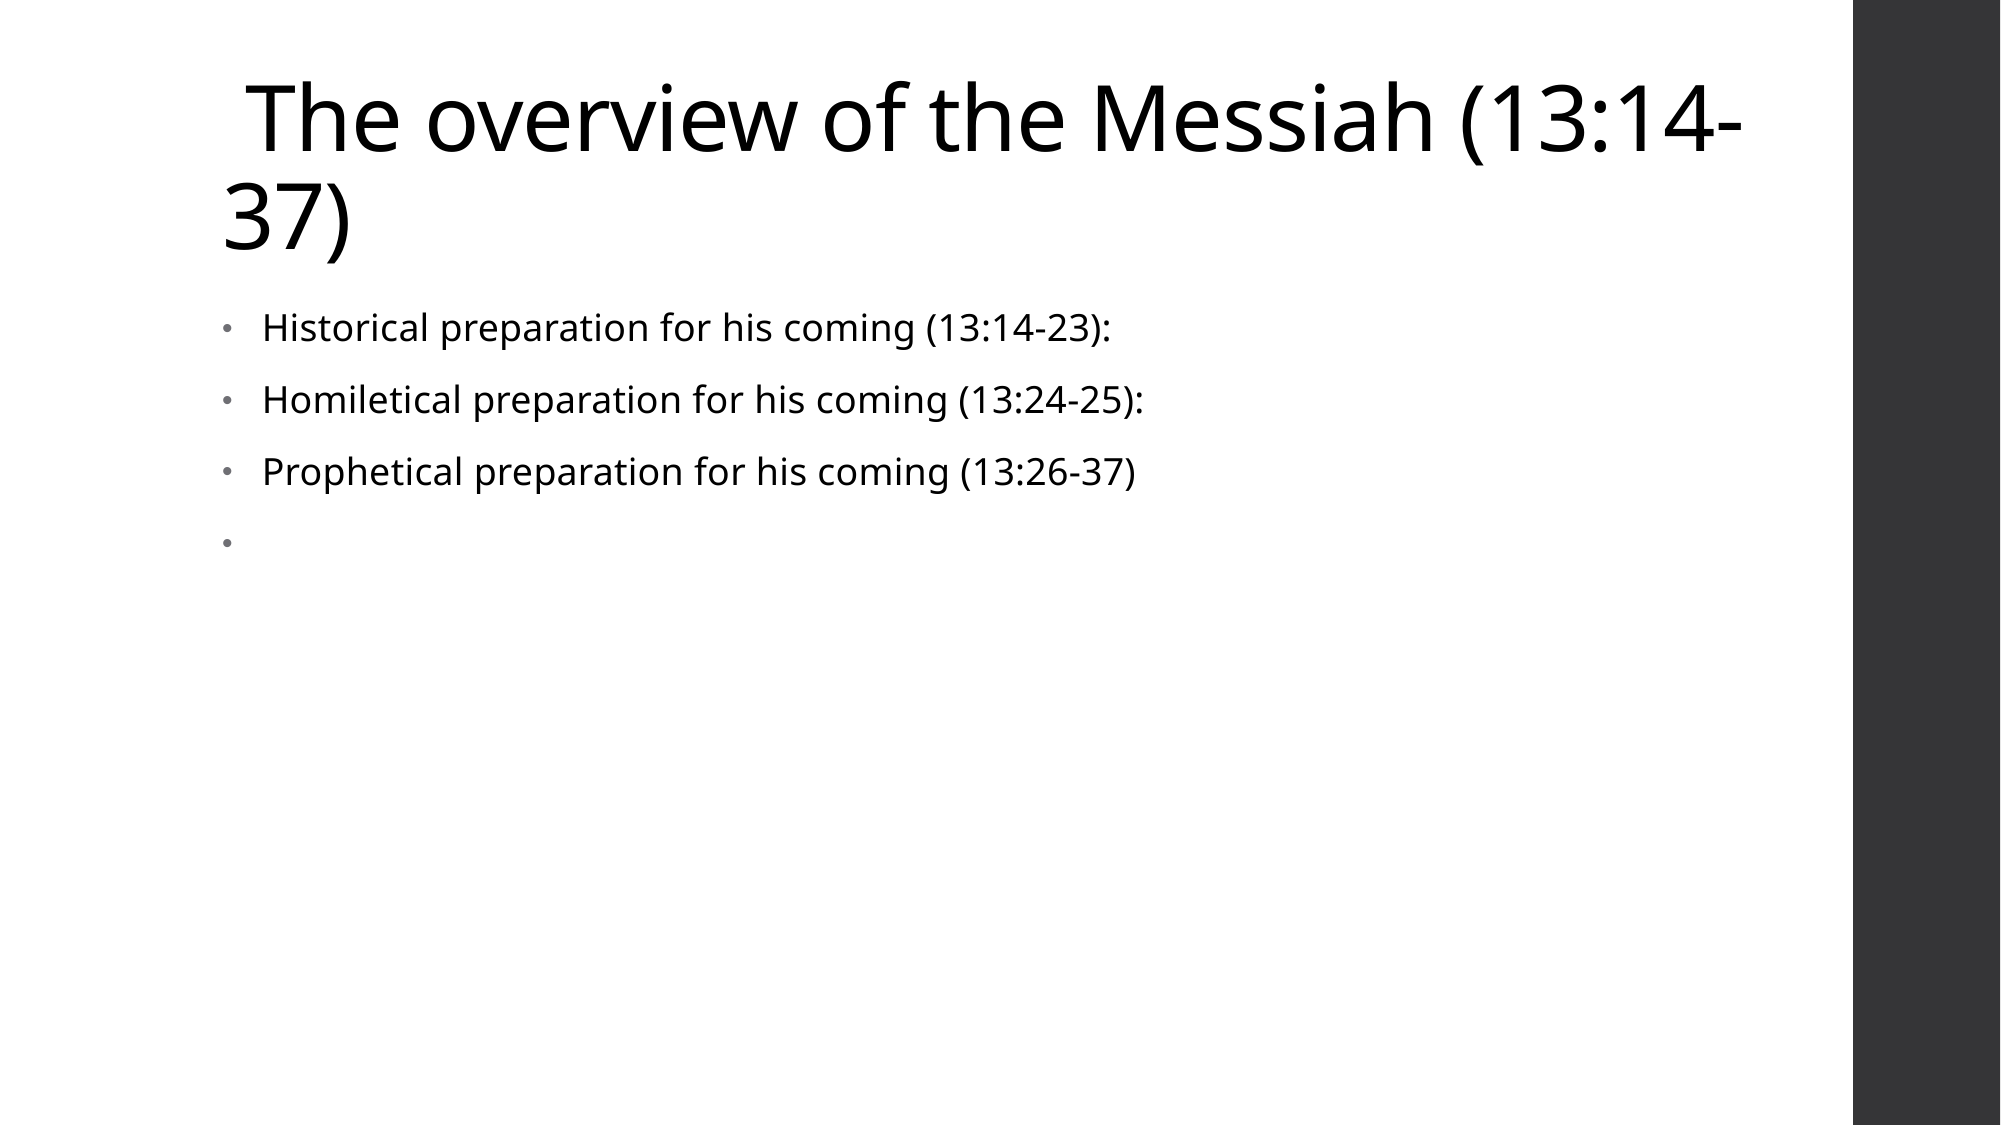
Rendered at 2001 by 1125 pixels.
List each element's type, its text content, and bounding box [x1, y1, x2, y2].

title The overview of the Messiah (13:14-37) [206, 60, 1797, 278]
list Historical preparation for his coming (13:14-23): Homiletical preparation for his coming (13:24-25): Prophetical preparation for his coming (13:26-37) [206, 299, 1617, 1014]
